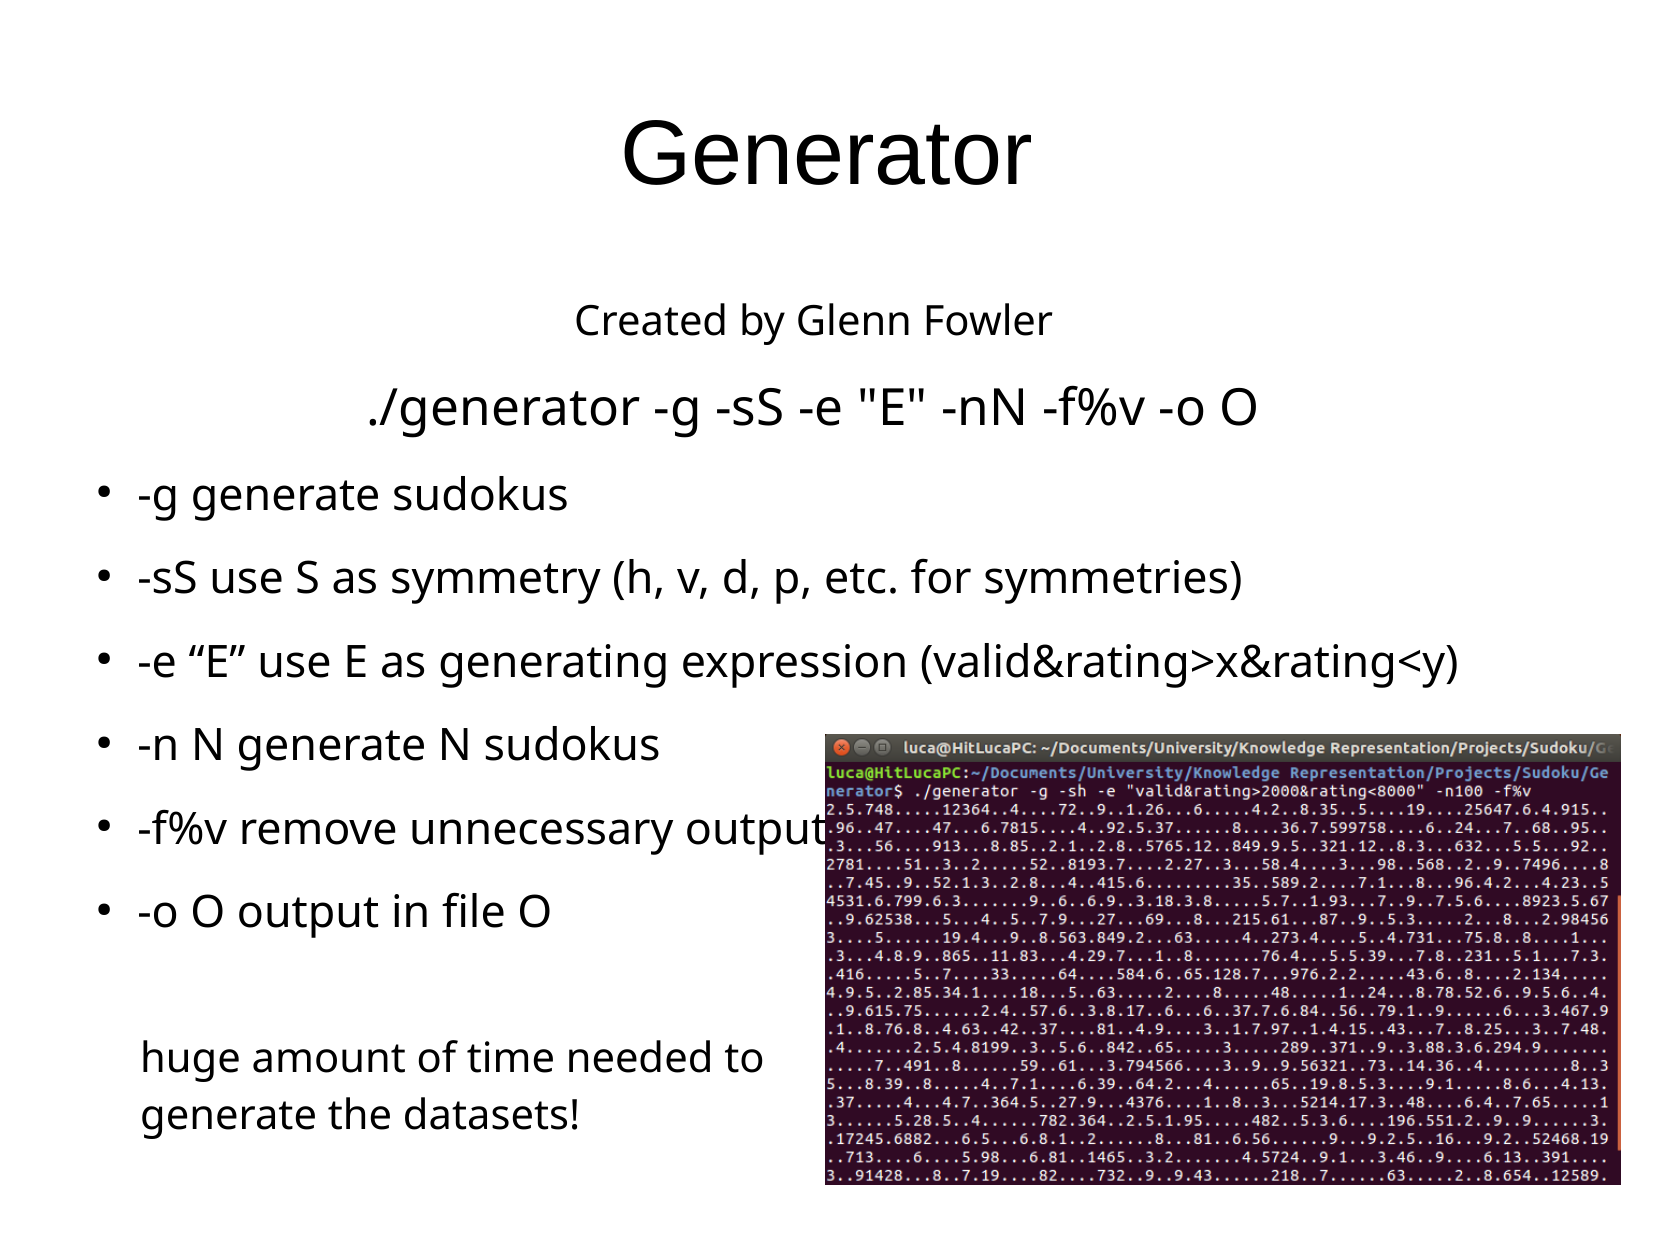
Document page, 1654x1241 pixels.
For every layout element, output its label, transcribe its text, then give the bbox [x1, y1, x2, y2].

text_box huge amount of time needed to generate the datasets! [90, 1020, 826, 1218]
title Generator [82, 49, 1571, 257]
picture [825, 734, 1621, 1186]
list Created by Glenn Fowler ./generator -g -sS -e "E" -nN -f%v -o O -g generate sudokus -sS use S as symmetry (h, v, d, p, etc. for symmetries) -e “E” use E as generating expression (valid&rating>x&rating<y) -n N generate N sudokus -f%v remove unnecessary output -o O output in file O [82, 290, 1546, 946]
